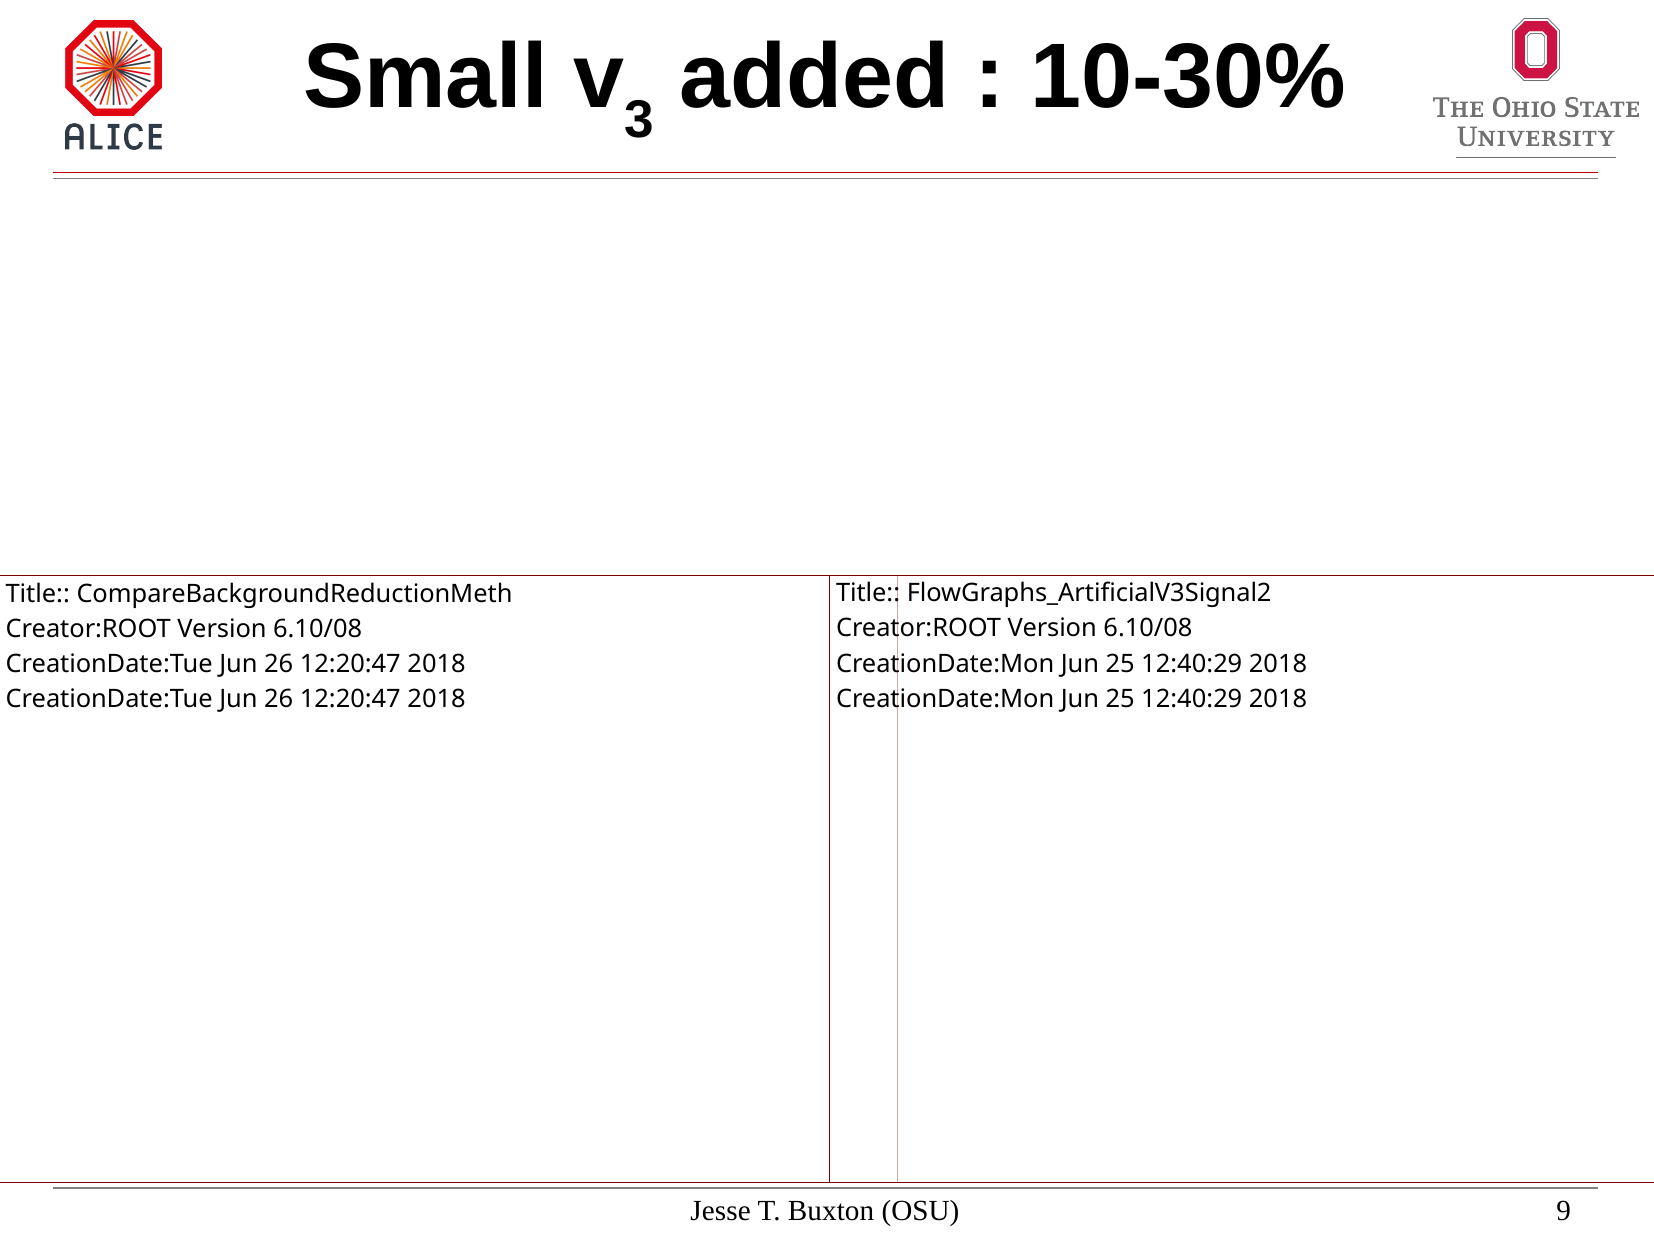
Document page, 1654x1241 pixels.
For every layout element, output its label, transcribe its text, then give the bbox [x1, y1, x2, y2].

picture [0, 573, 1654, 1183]
title Small v3 added : 10-30% [137, 1, 1513, 172]
picture [1513, 5, 1642, 171]
picture [65, 20, 137, 150]
